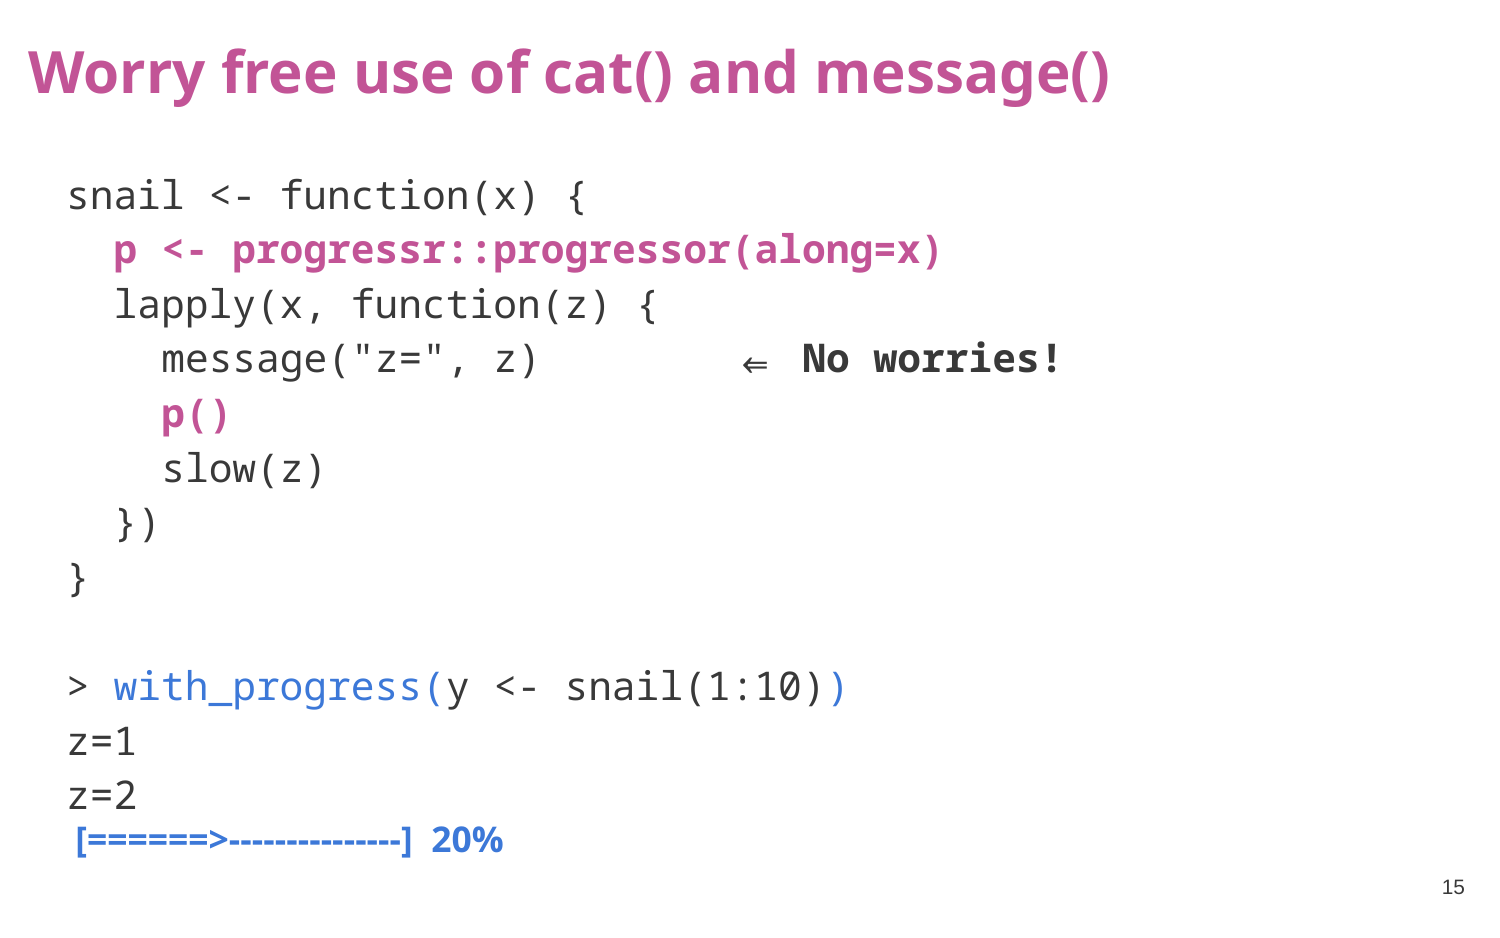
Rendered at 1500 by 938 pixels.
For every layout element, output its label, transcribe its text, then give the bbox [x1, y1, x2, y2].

list snail <- function(x) { p <- progressr::progressor(along=x) lapply(x, function(z) { message("z=", z) ⇐ No worries! p() slow(z) }) } > with_progress(y <- snail(1:10)) z=1 z=2 [======>---------------] 20% [51, 147, 1449, 897]
slide_number <number> [1389, 849, 1480, 922]
title Worry free use of cat() and message() [13, 20, 1480, 136]
